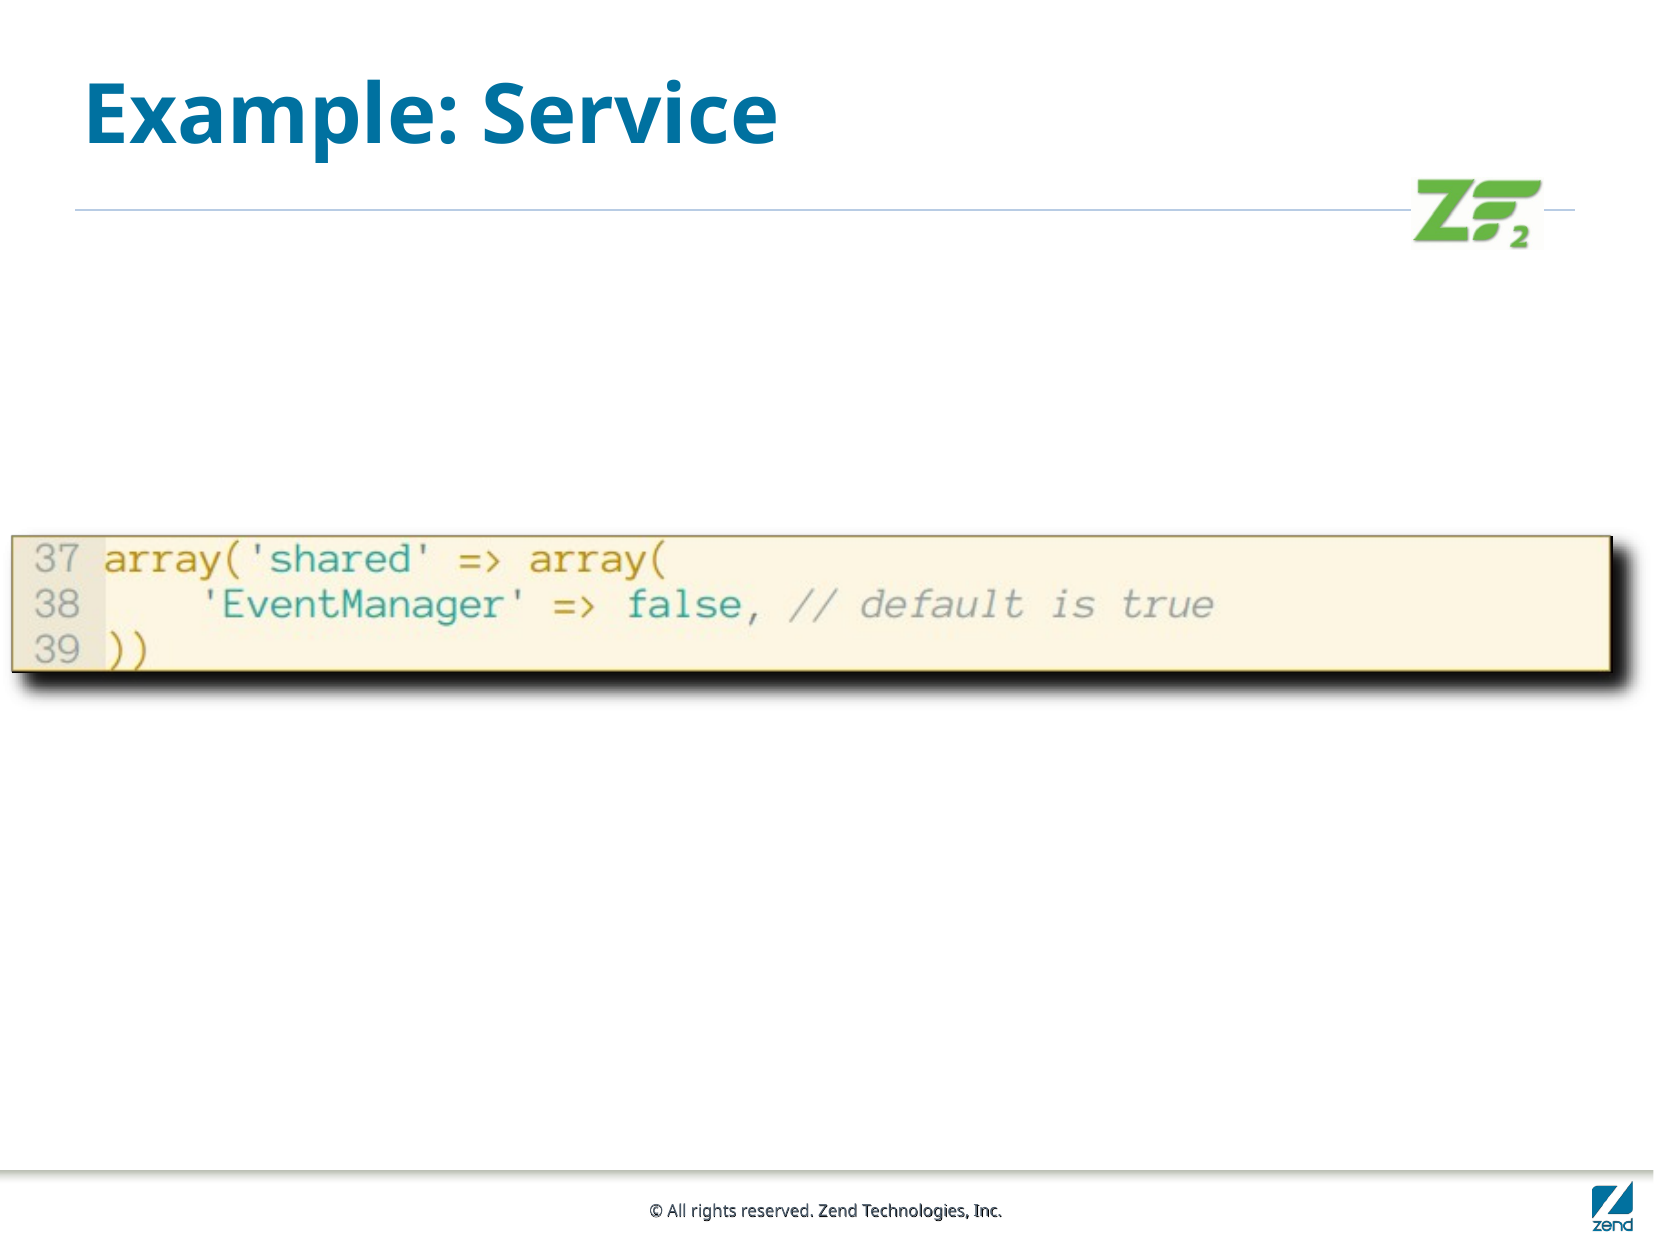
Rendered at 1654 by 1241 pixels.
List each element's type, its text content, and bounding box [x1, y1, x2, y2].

picture [0, 523, 1653, 714]
picture [1411, 177, 1544, 250]
picture [0, 1170, 1654, 1232]
title Example: Service [82, 41, 1489, 169]
